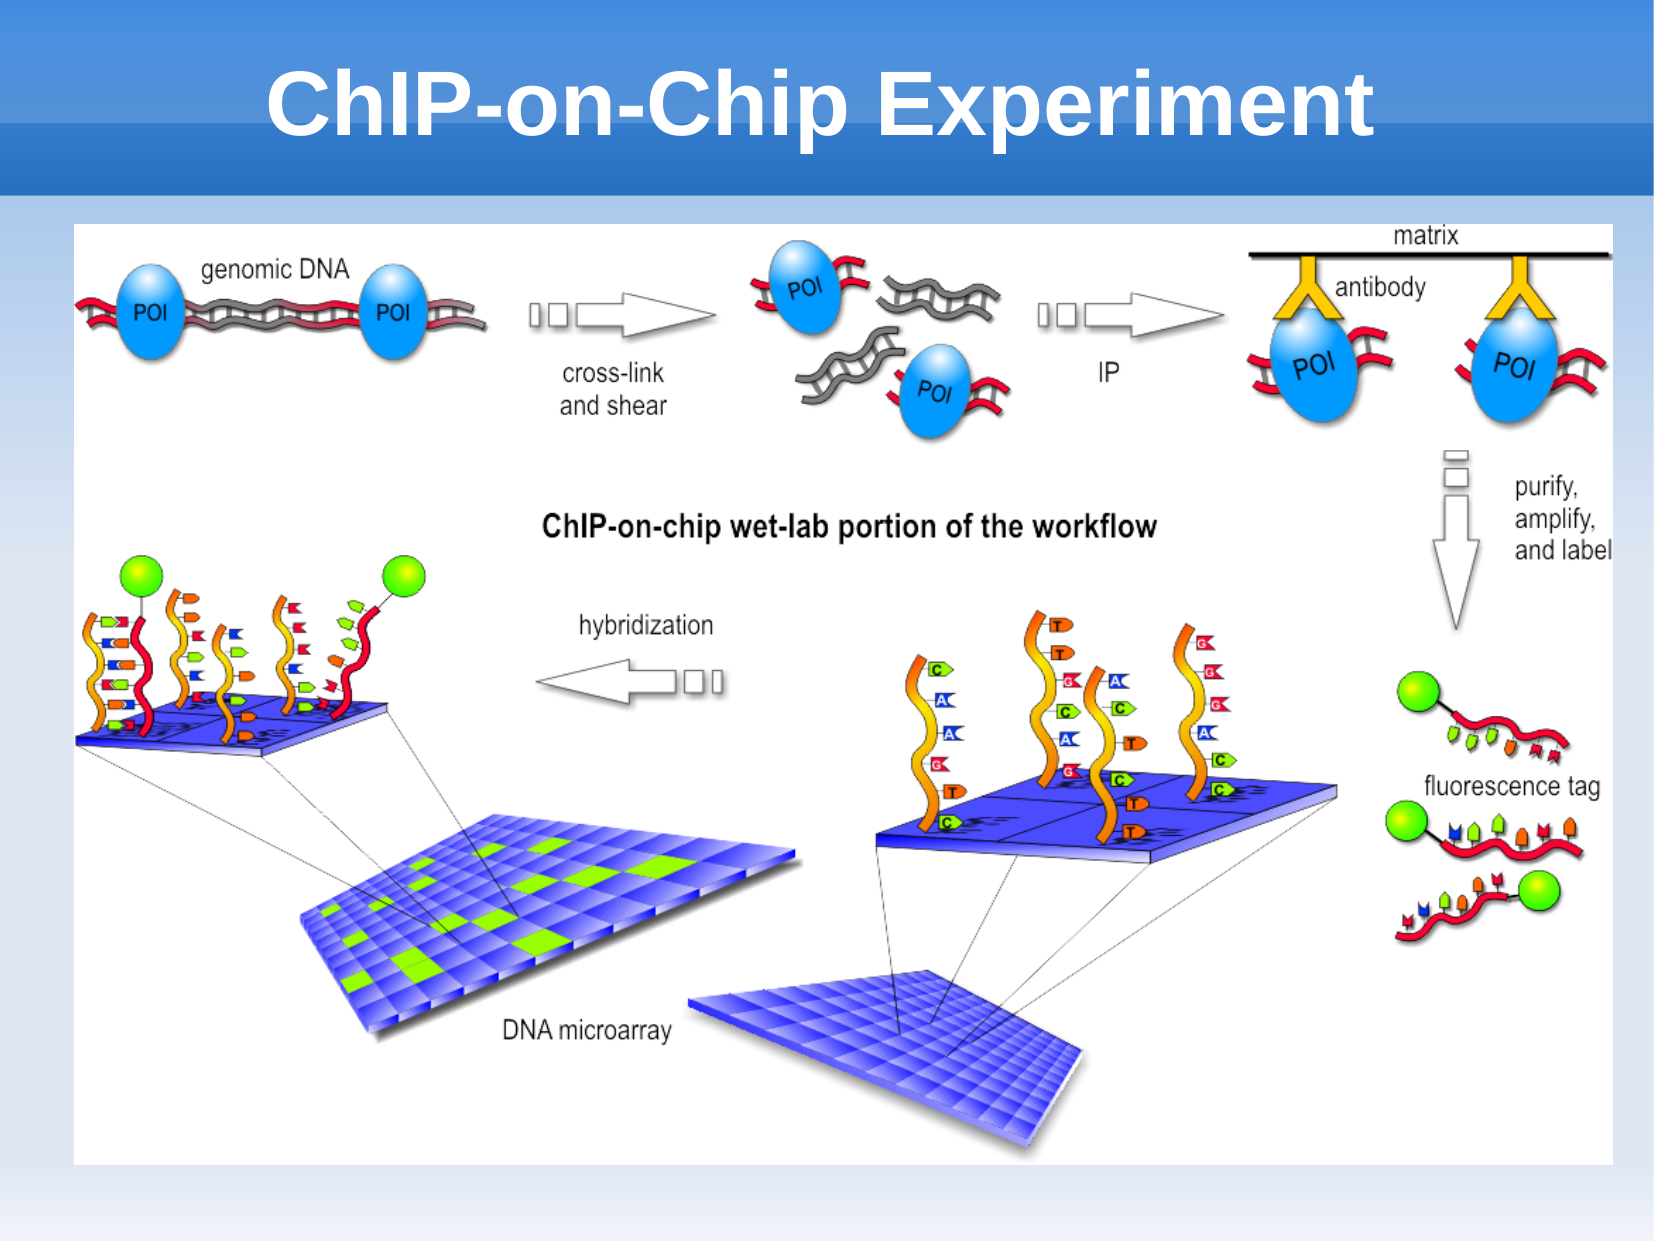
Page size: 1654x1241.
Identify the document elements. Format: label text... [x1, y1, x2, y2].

picture [0, 0, 1654, 1241]
title ChIP-on-Chip Experiment [76, 7, 1565, 200]
